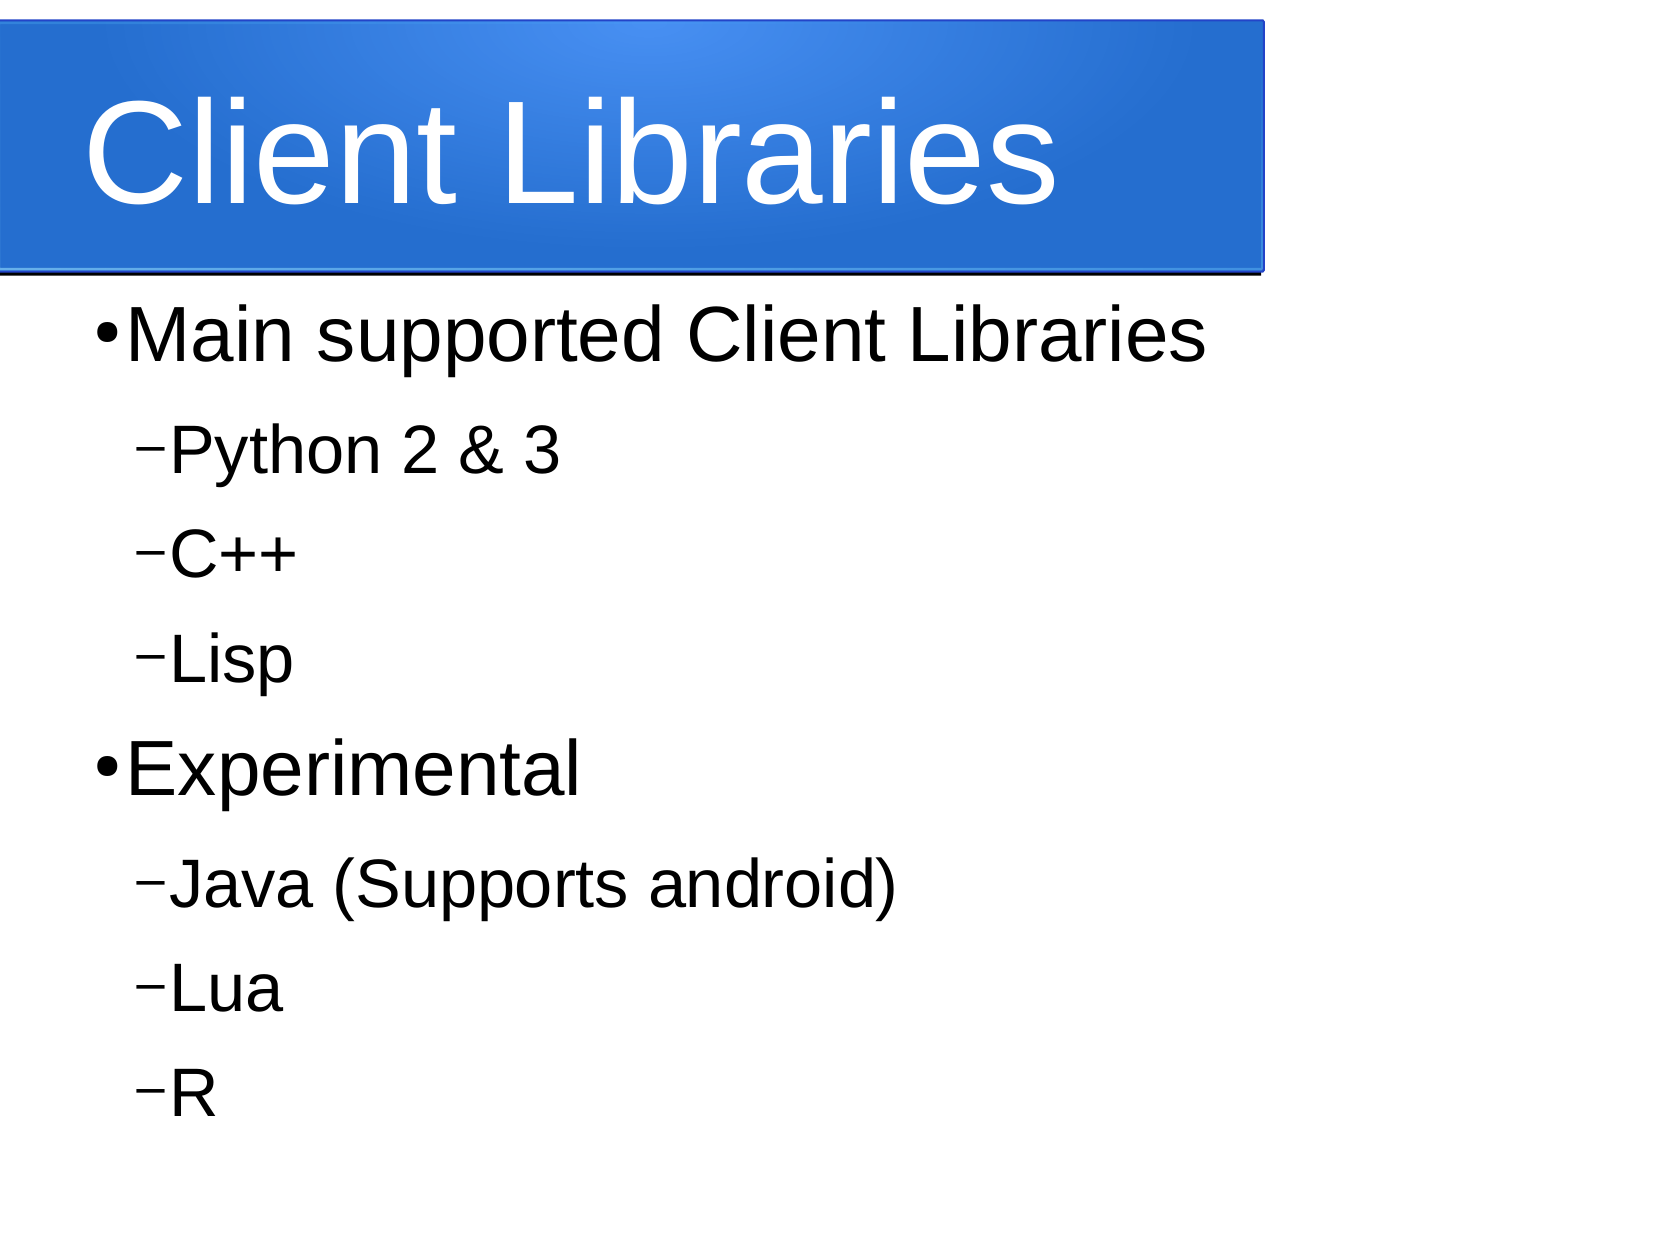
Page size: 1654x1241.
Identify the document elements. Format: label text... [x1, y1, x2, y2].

title Client Libraries [82, 49, 1250, 257]
list Main supported Client Libraries Python 2 & 3 C++ Lisp Experimental Java (Supports android) Lua R [82, 290, 1571, 1141]
